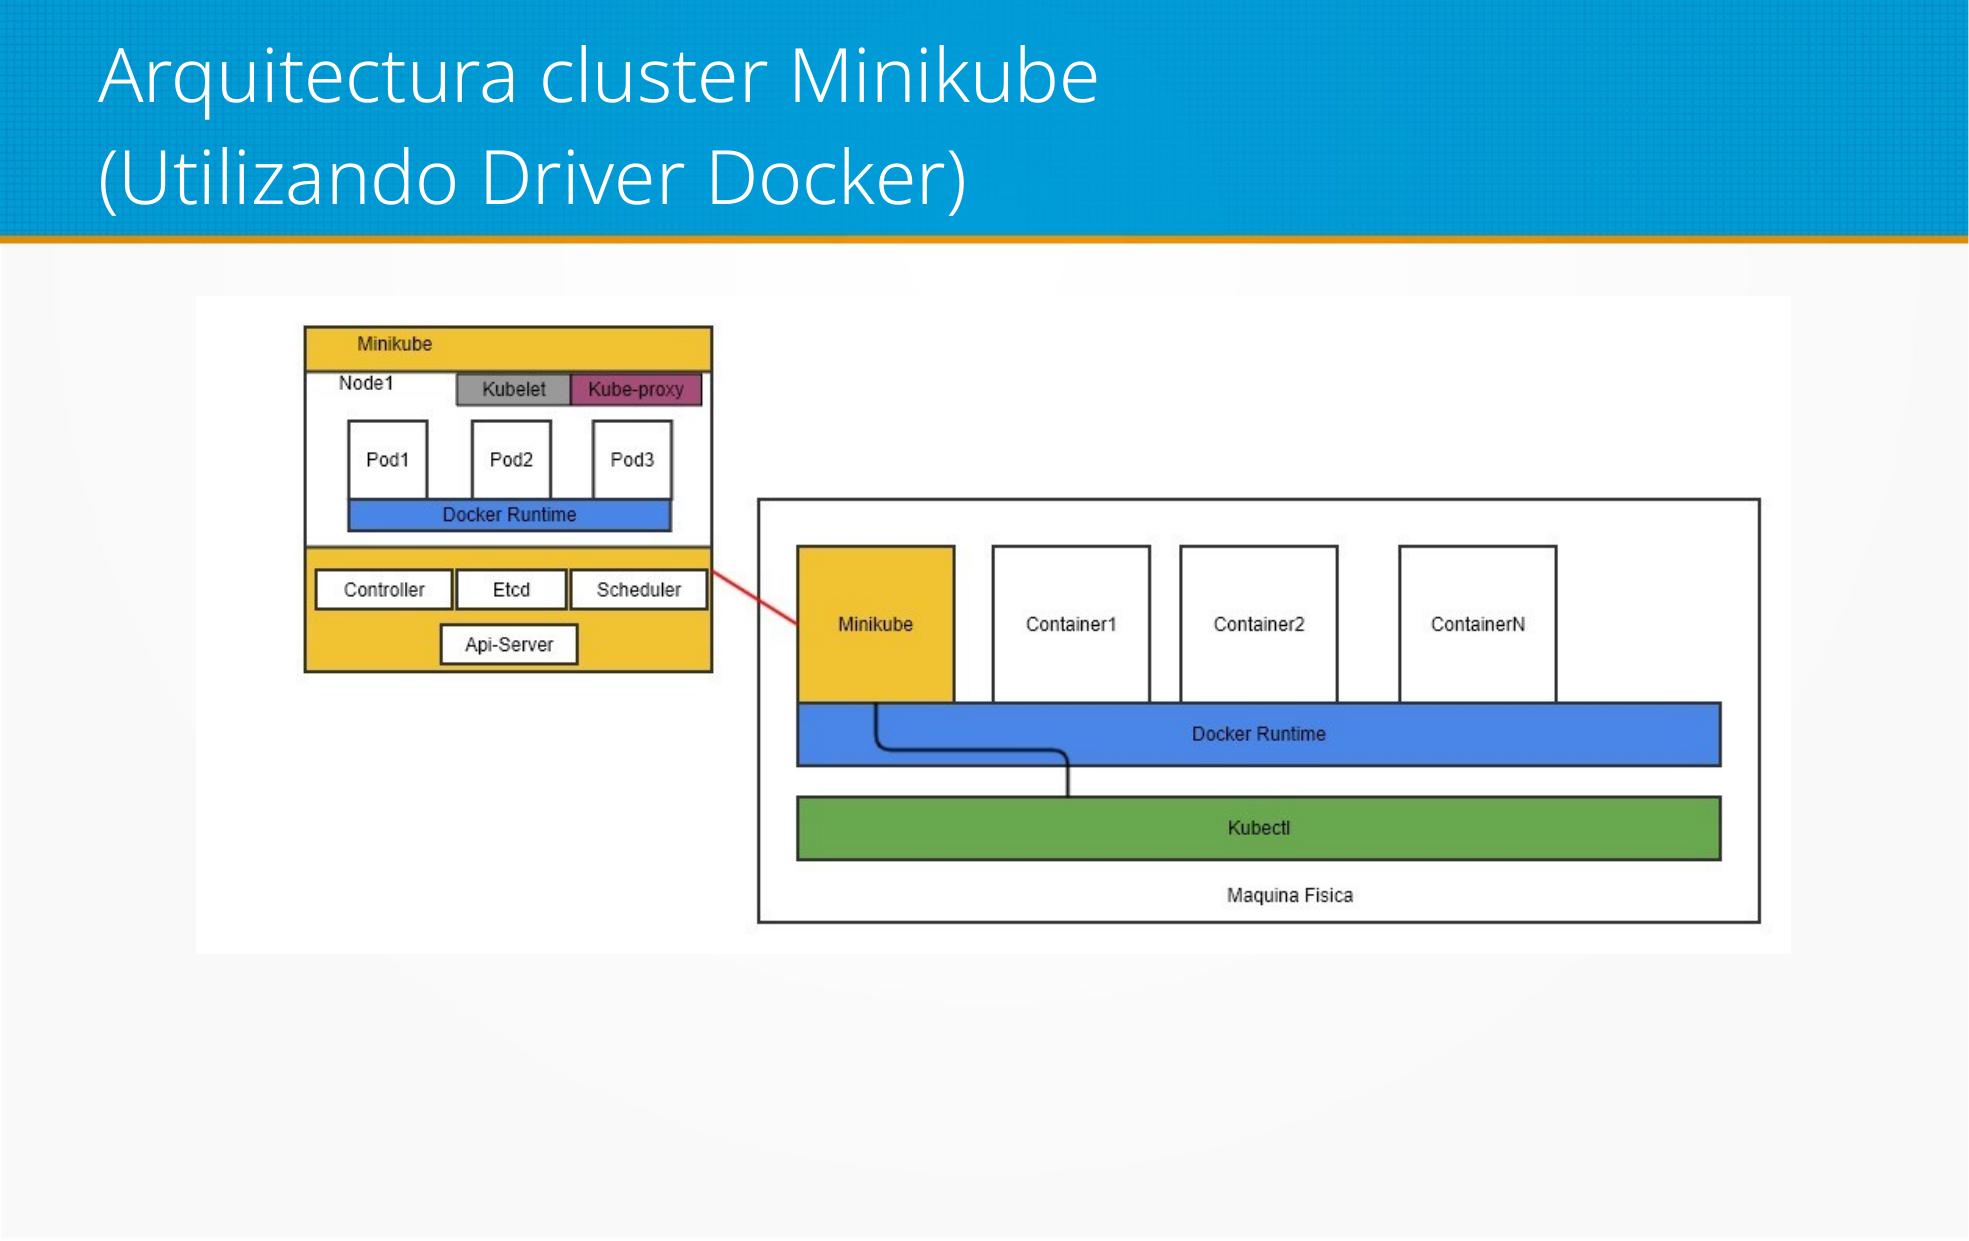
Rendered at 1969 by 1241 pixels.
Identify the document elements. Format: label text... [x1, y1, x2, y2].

title Arquitectura cluster Minikube (Utilizando Driver Docker) [98, 19, 1870, 227]
picture [0, 233, 1969, 1241]
